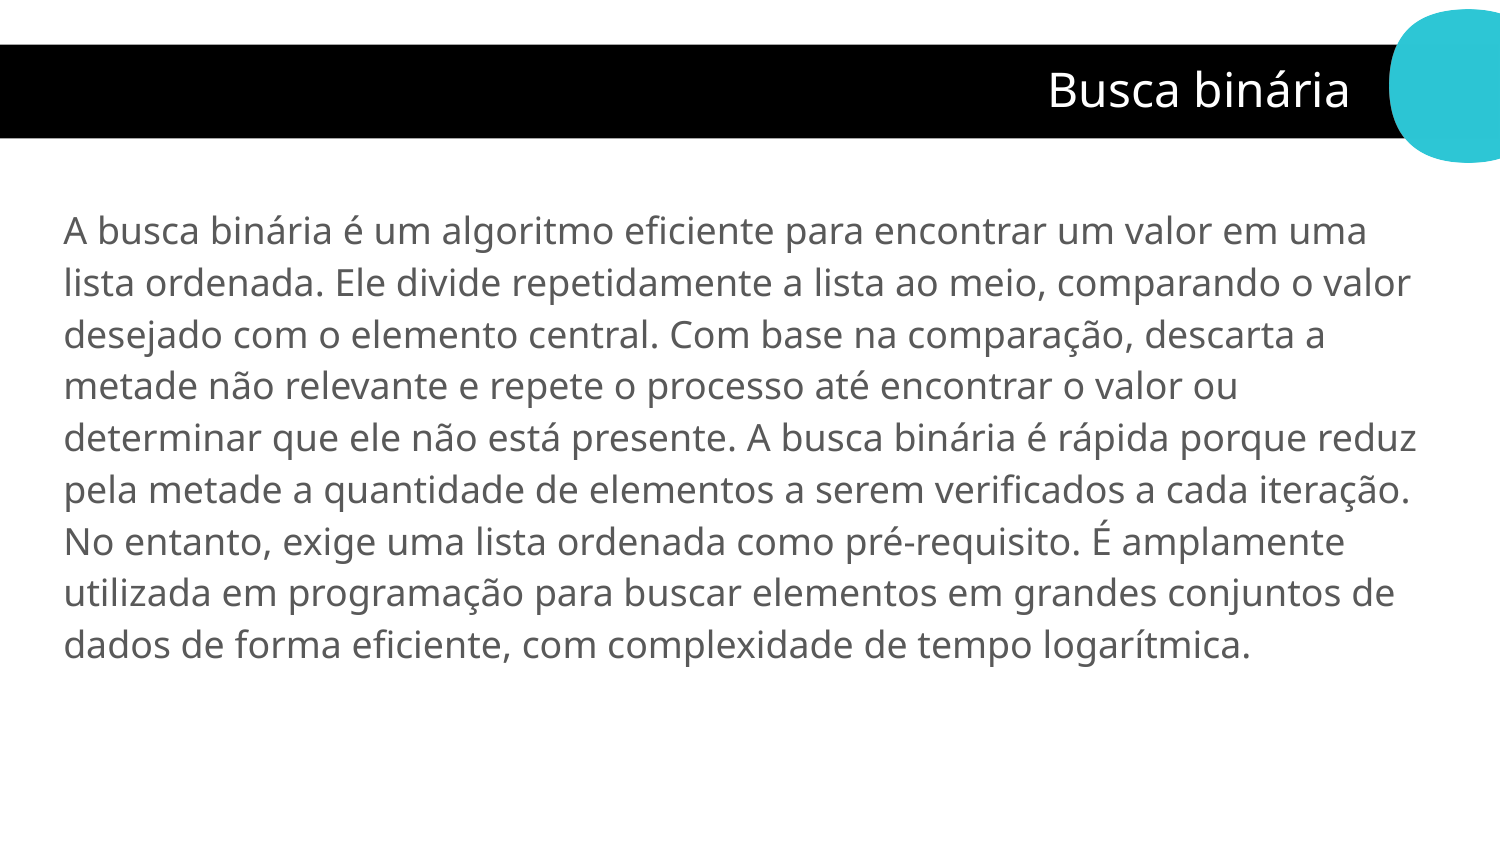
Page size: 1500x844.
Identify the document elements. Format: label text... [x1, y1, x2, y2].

title Busca binária [206, 44, 1367, 185]
picture [1389, 9, 1500, 163]
subtitle A busca binária é um algoritmo eficiente para encontrar um valor em uma lista ordenada. Ele divide repetidamente a lista ao meio, comparando o valor desejado com o elemento central. Com base na comparação, descarta a metade não relevante e repete o processo até encontrar o valor ou determinar que ele não está presente. A busca binária é rápida porque reduz pela metade a quantidade de elementos a serem verificados a cada iteração. No entanto, exige uma lista ordenada como pré-requisito. É amplamente utilizada em programação para buscar elementos em grandes conjuntos de dados de forma eficiente, com complexidade de tempo logarítmica. [48, 185, 1452, 705]
